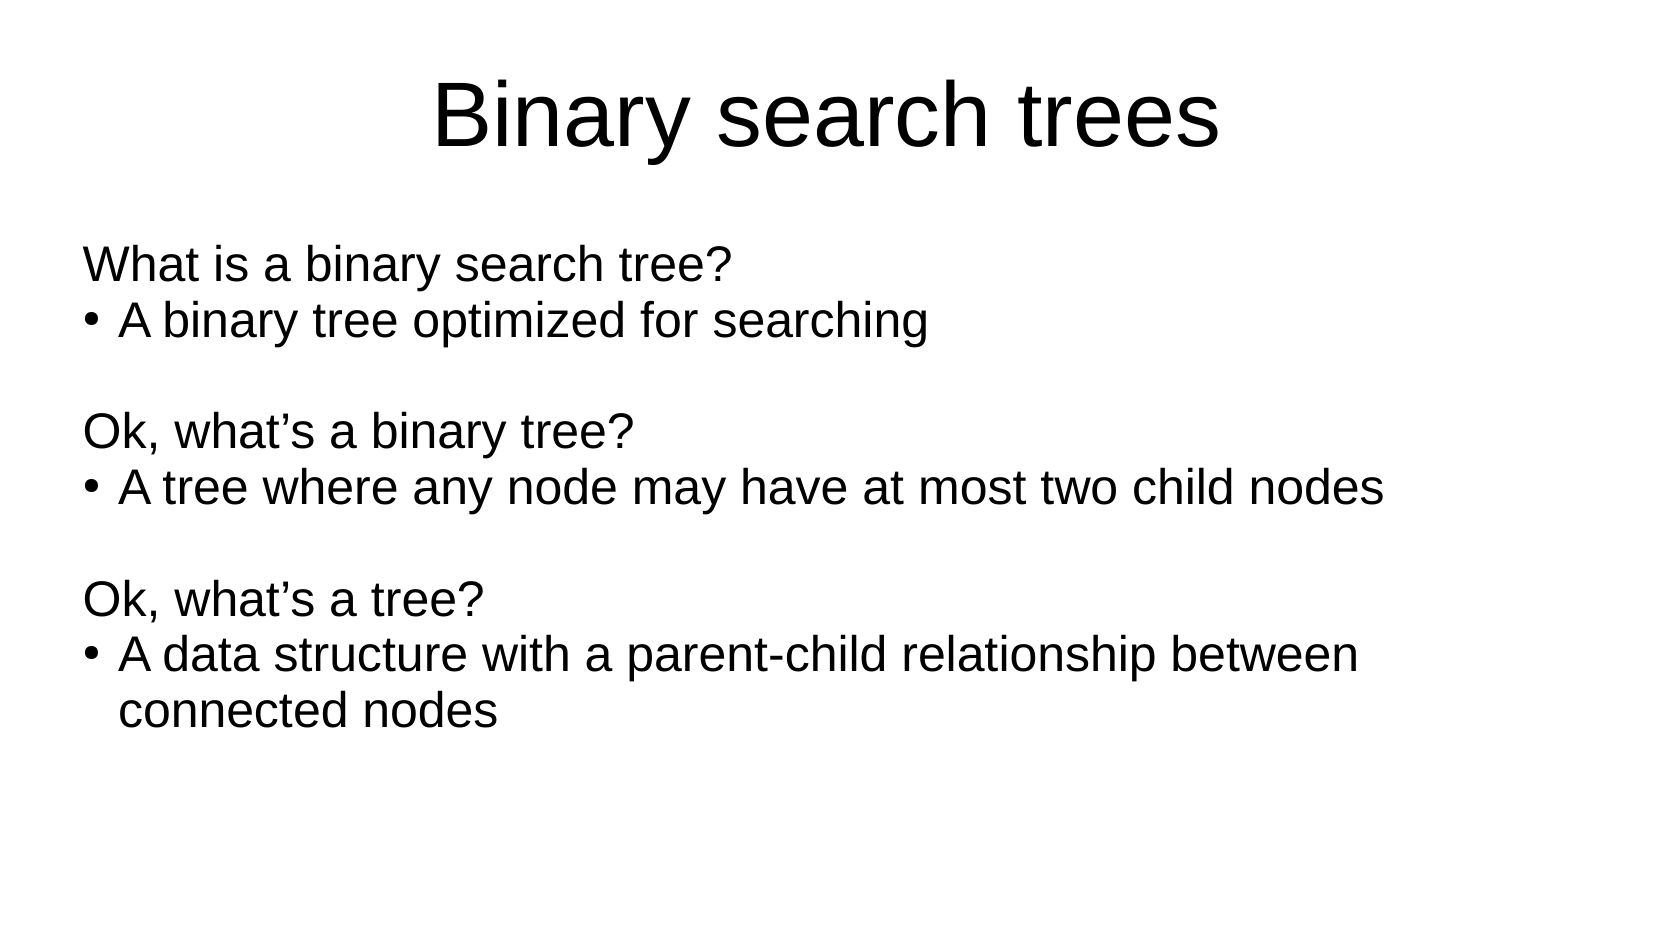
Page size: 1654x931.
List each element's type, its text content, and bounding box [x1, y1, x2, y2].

subtitle What is a binary search tree? A binary tree optimized for searching Ok, what’s a binary tree? A tree where any node may have at most two child nodes Ok, what’s a tree? A data structure with a parent-child relationship between connected nodes [82, 217, 1571, 758]
title Binary search trees [82, 37, 1571, 193]
